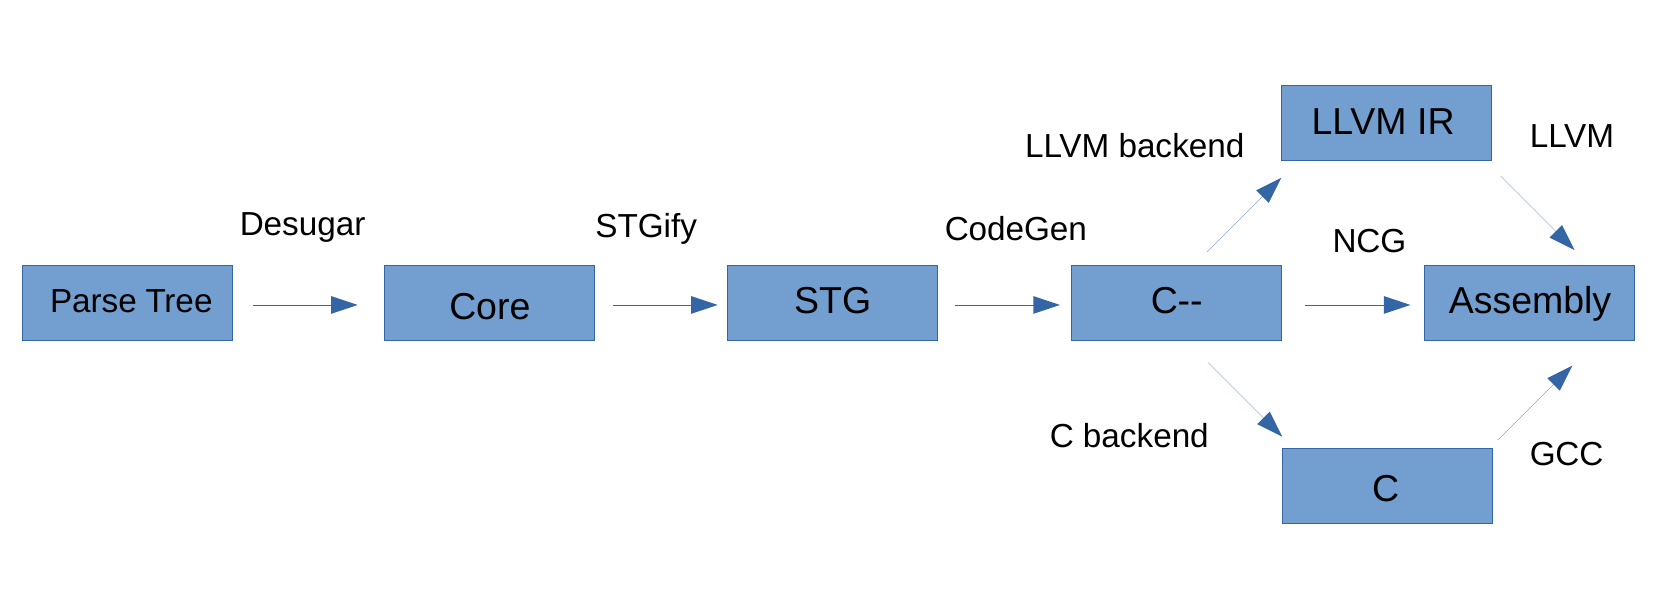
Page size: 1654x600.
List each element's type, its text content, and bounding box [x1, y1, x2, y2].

text_box [450, 265, 580, 277]
text_box CodeGen [929, 203, 1110, 284]
text_box Parse Tree [29, 274, 233, 356]
text_box LLVM IR [1278, 93, 1489, 159]
text_box C [1282, 460, 1493, 526]
text_box [1290, 448, 1493, 460]
text_box [1449, 265, 1635, 271]
text_box C-- [1071, 271, 1282, 338]
text_box GCC [1514, 428, 1653, 509]
text_box [22, 265, 224, 341]
text_box C backend [1034, 410, 1290, 491]
text_box [1281, 85, 1492, 161]
text_box STGify [580, 199, 735, 281]
text_box Assembly [1424, 271, 1635, 338]
text_box [1110, 265, 1282, 271]
text_box STG [727, 271, 938, 338]
text_box LLVM backend [1010, 120, 1326, 201]
text_box Core [384, 277, 595, 343]
text_box [735, 265, 929, 271]
text_box Desugar [224, 198, 450, 279]
text_box NCG [1289, 215, 1449, 296]
text_box LLVM [1514, 109, 1653, 209]
